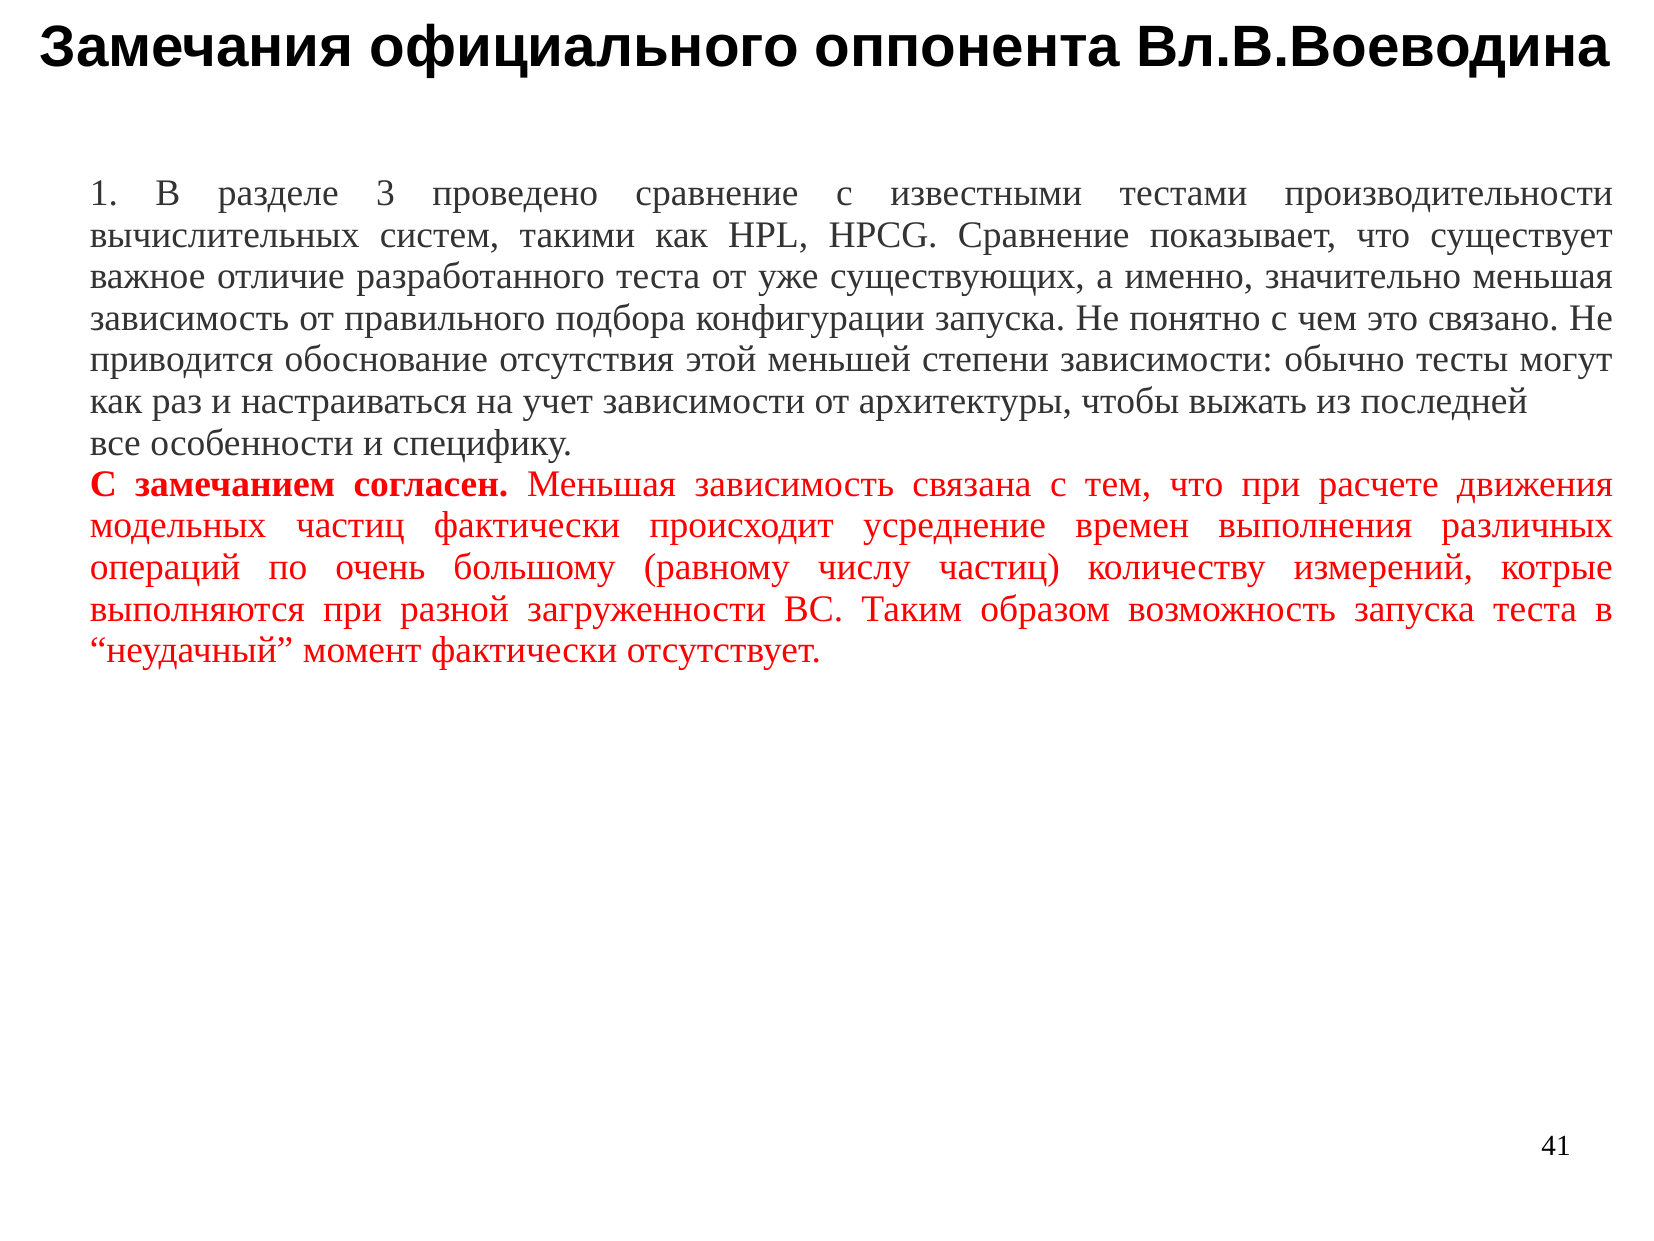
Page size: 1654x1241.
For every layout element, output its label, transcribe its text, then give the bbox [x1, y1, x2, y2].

text_box 1. В разделе 3 проведено сравнение с известными тестами производительности вычислительных систем, такими как HPL, HPCG. Сравнение показывает, что существует важное отличие разработанного теста от уже существующих, а именно, значительно меньшая зависимость от правильного подбора конфигурации запуска. Не понятно с чем это связано. Не приводится обоснование отсутствия этой меньшей степени зависимости: обычно тесты могут как раз и настраиваться на учет зависимости от архитектуры, чтобы выжать из последней все особенности и специфику. С замечанием согласен. Меньшая зависимость связана с тем, что при расчете движения модельных частиц фактически происходит усреднение времен выполнения различных операций по очень большому (равному числу частиц) количеству измерений, котрые выполняются при разной загруженности ВС. Таким образом возможность запуска теста в “неудачный” момент фактически отсутствует. [75, 165, 1636, 679]
title Замечания официального оппонента Вл.В.Воеводина [0, 0, 1654, 151]
